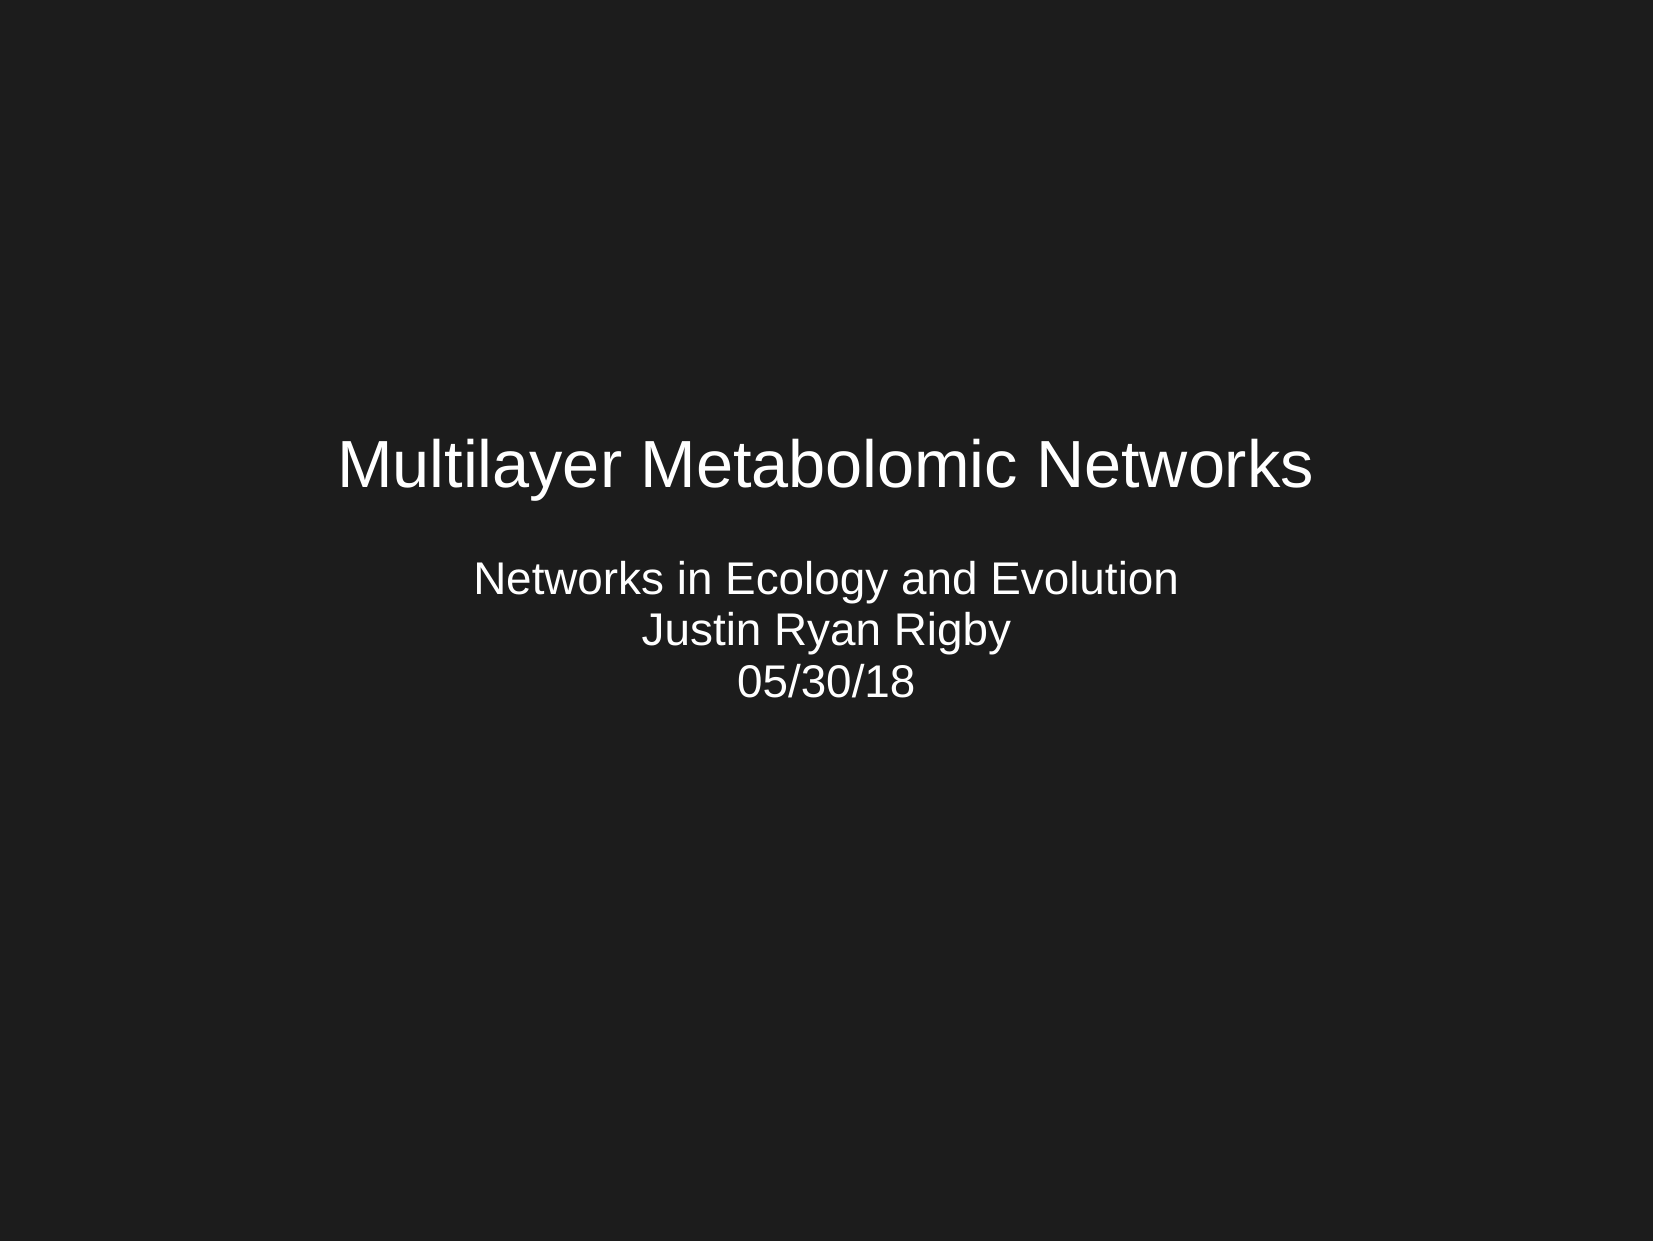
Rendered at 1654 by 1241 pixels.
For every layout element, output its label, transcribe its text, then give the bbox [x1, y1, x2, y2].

subtitle Multilayer Metabolomic Networks Networks in Ecology and Evolution Justin Ryan Rigby 05/30/18 [82, 49, 1571, 1010]
